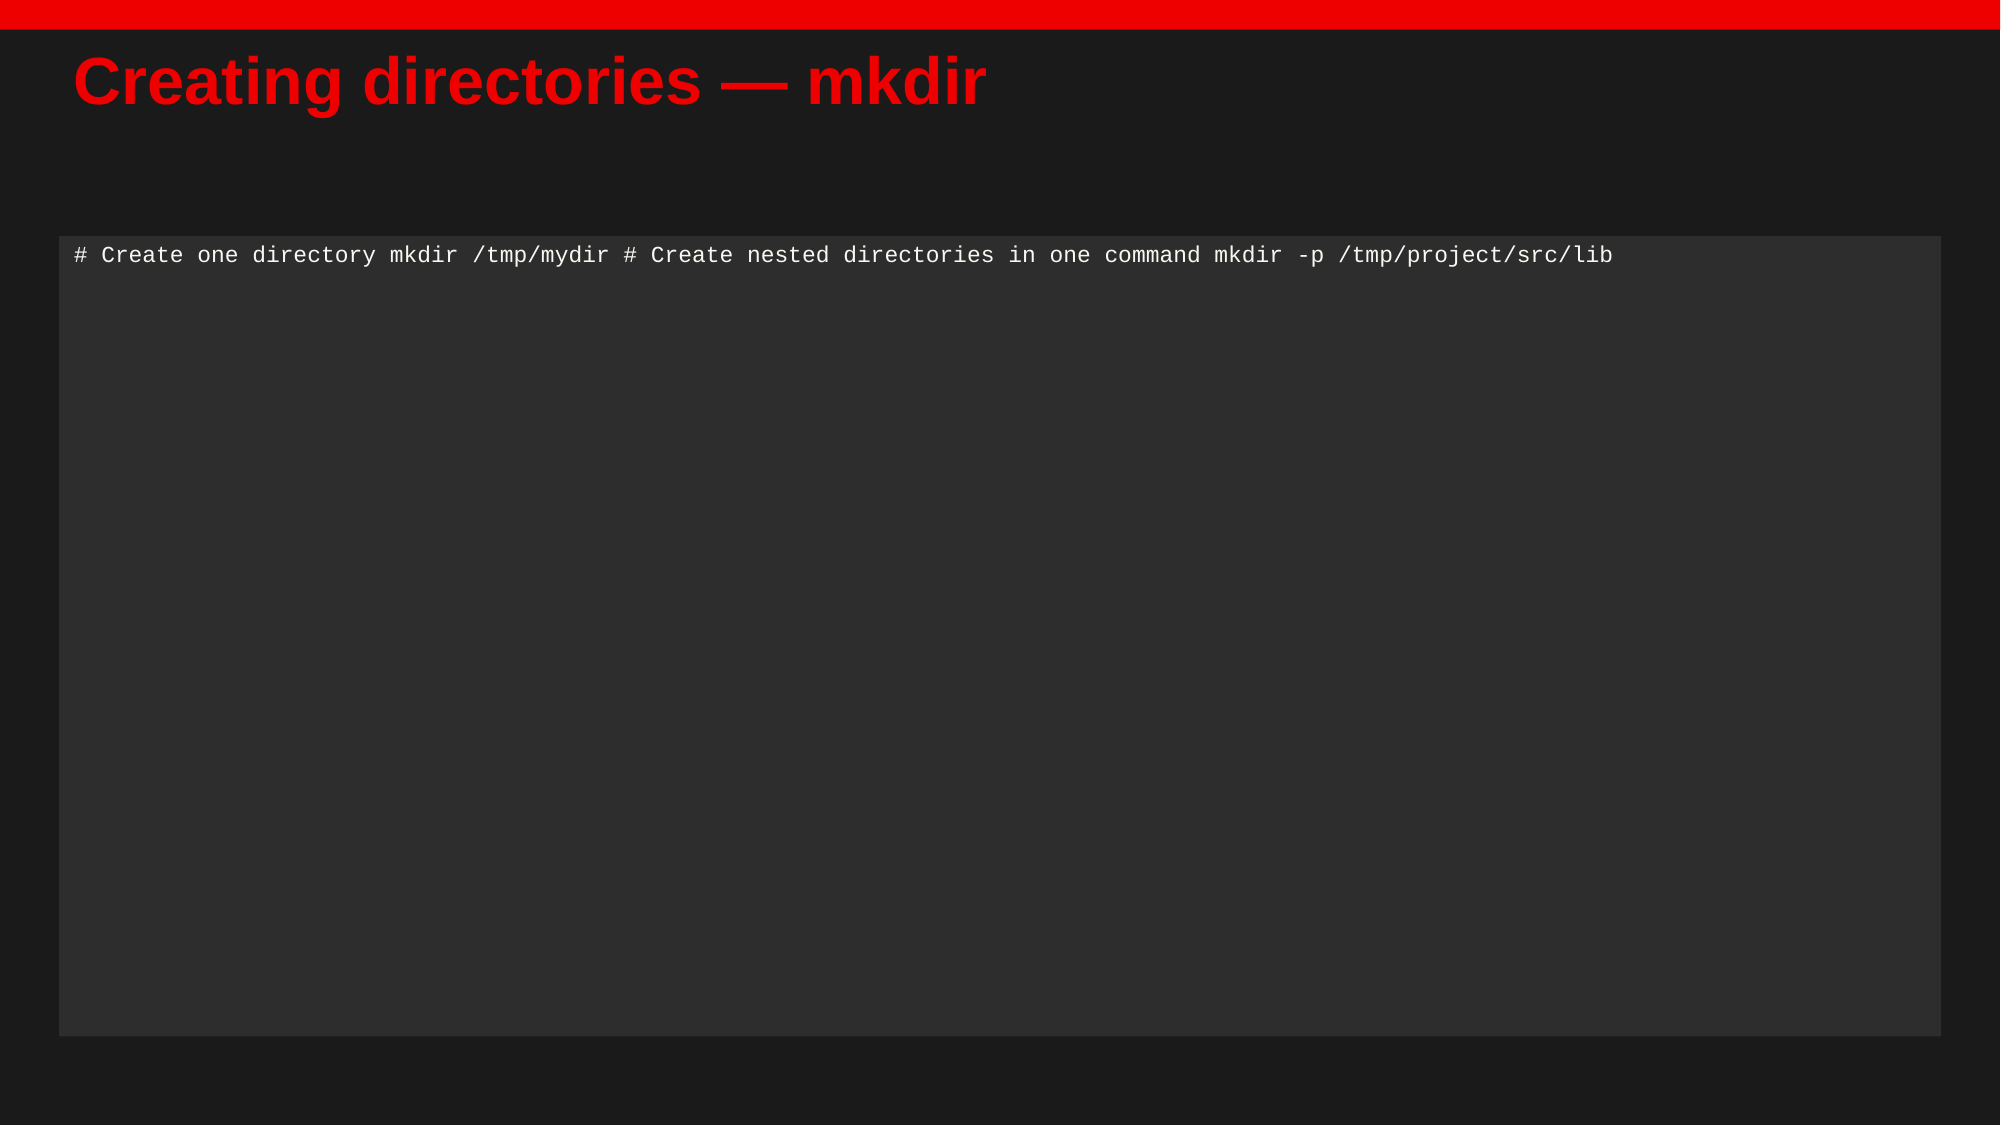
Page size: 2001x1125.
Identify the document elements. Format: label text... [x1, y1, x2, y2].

text_box [0, 0, 2001, 30]
text_box Creating directories — mkdir [59, 36, 1942, 208]
text_box # Create one directory mkdir /tmp/mydir # Create nested directories in one command mkdir -p /tmp/project/src/lib [59, 236, 1942, 1037]
